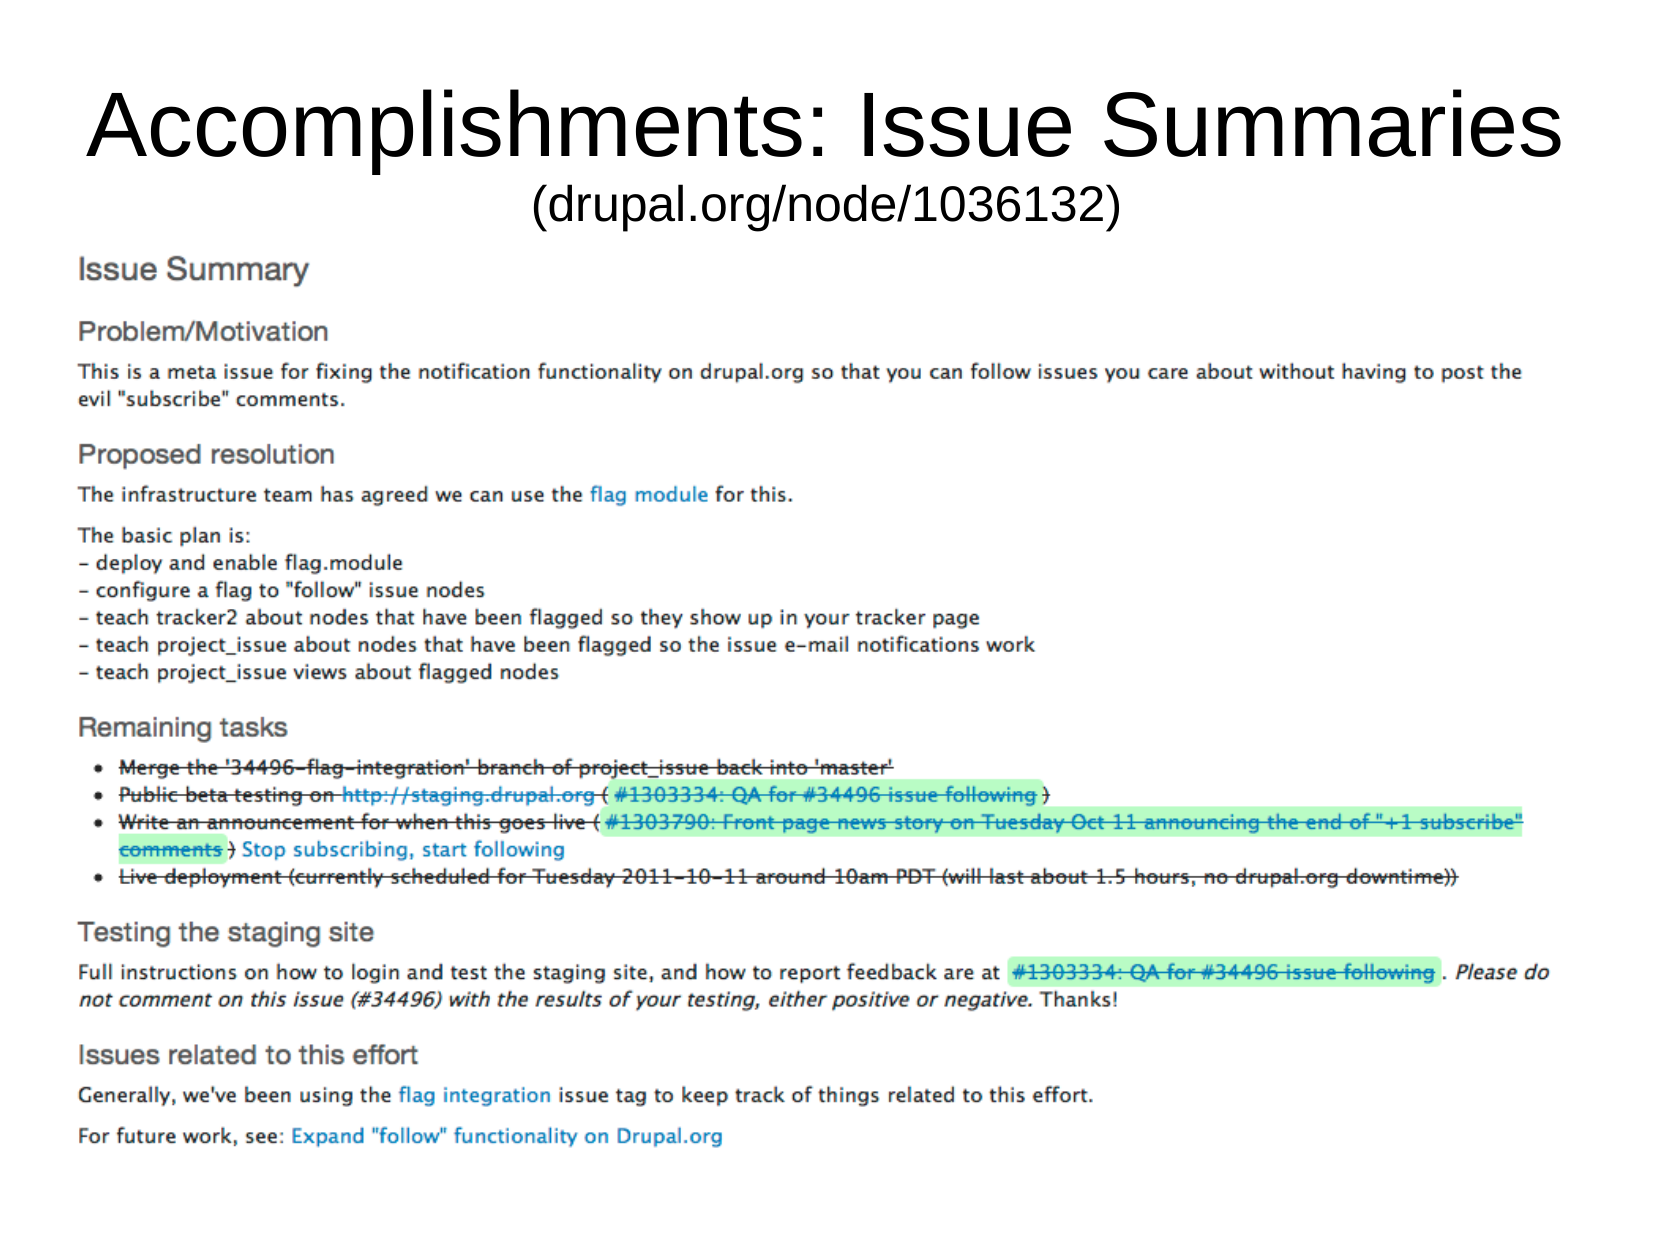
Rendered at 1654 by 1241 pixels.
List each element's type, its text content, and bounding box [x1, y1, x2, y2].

picture [37, 238, 1576, 1163]
title Accomplishments: Issue Summaries (drupal.org/node/1036132) [82, 56, 1571, 238]
